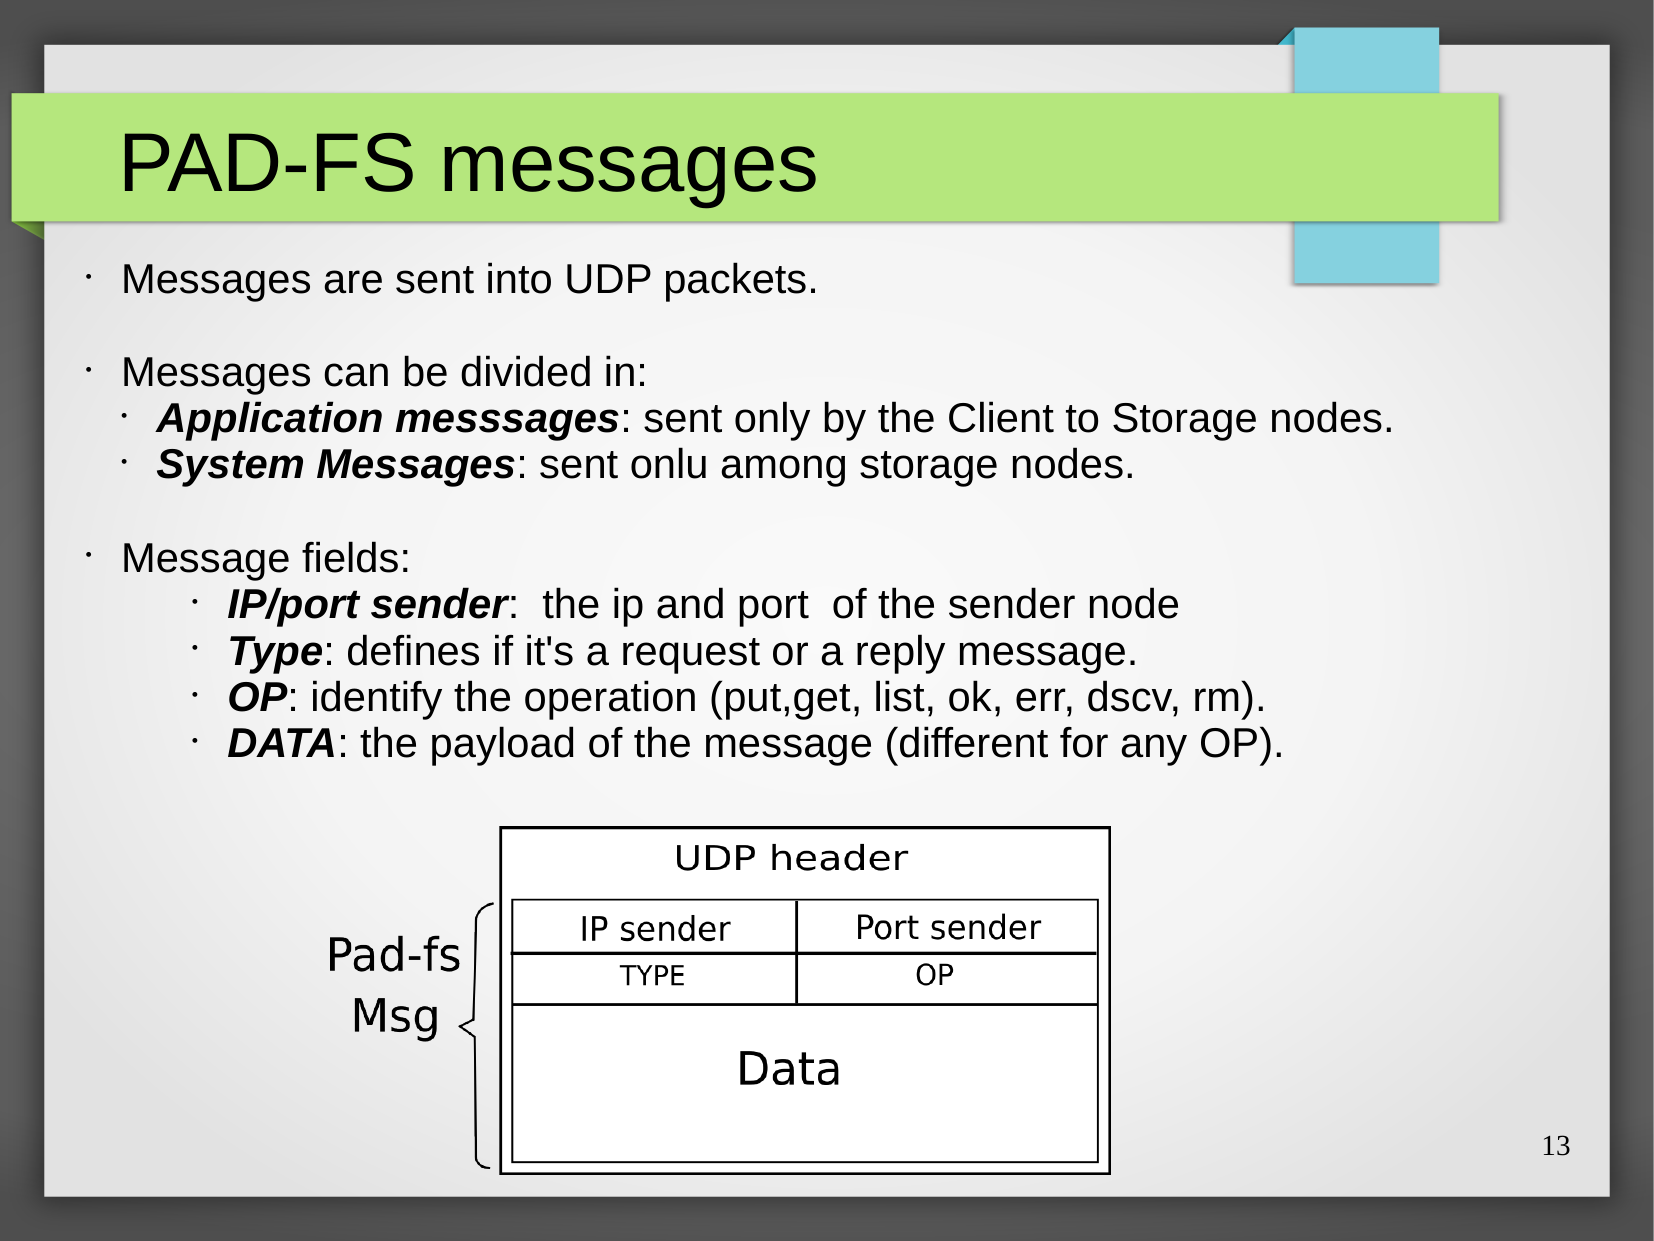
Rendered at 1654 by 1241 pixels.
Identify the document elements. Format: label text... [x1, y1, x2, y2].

picture [0, 0, 1654, 1241]
text_box Messages are sent into UDP packets. Messages can be divided in: Application messsages: sent only by the Client to Storage nodes. System Messages: sent onlu among storage nodes. Message fields: IP/port sender: the ip and port of the sender node Type: defines if it's a request or a reply message. OP: identify the operation (put,get, list, ok, err, dscv, rm). DATA: the payload of the message (different for any OP). [70, 248, 1524, 827]
title PAD-FS messages [118, 59, 1607, 267]
